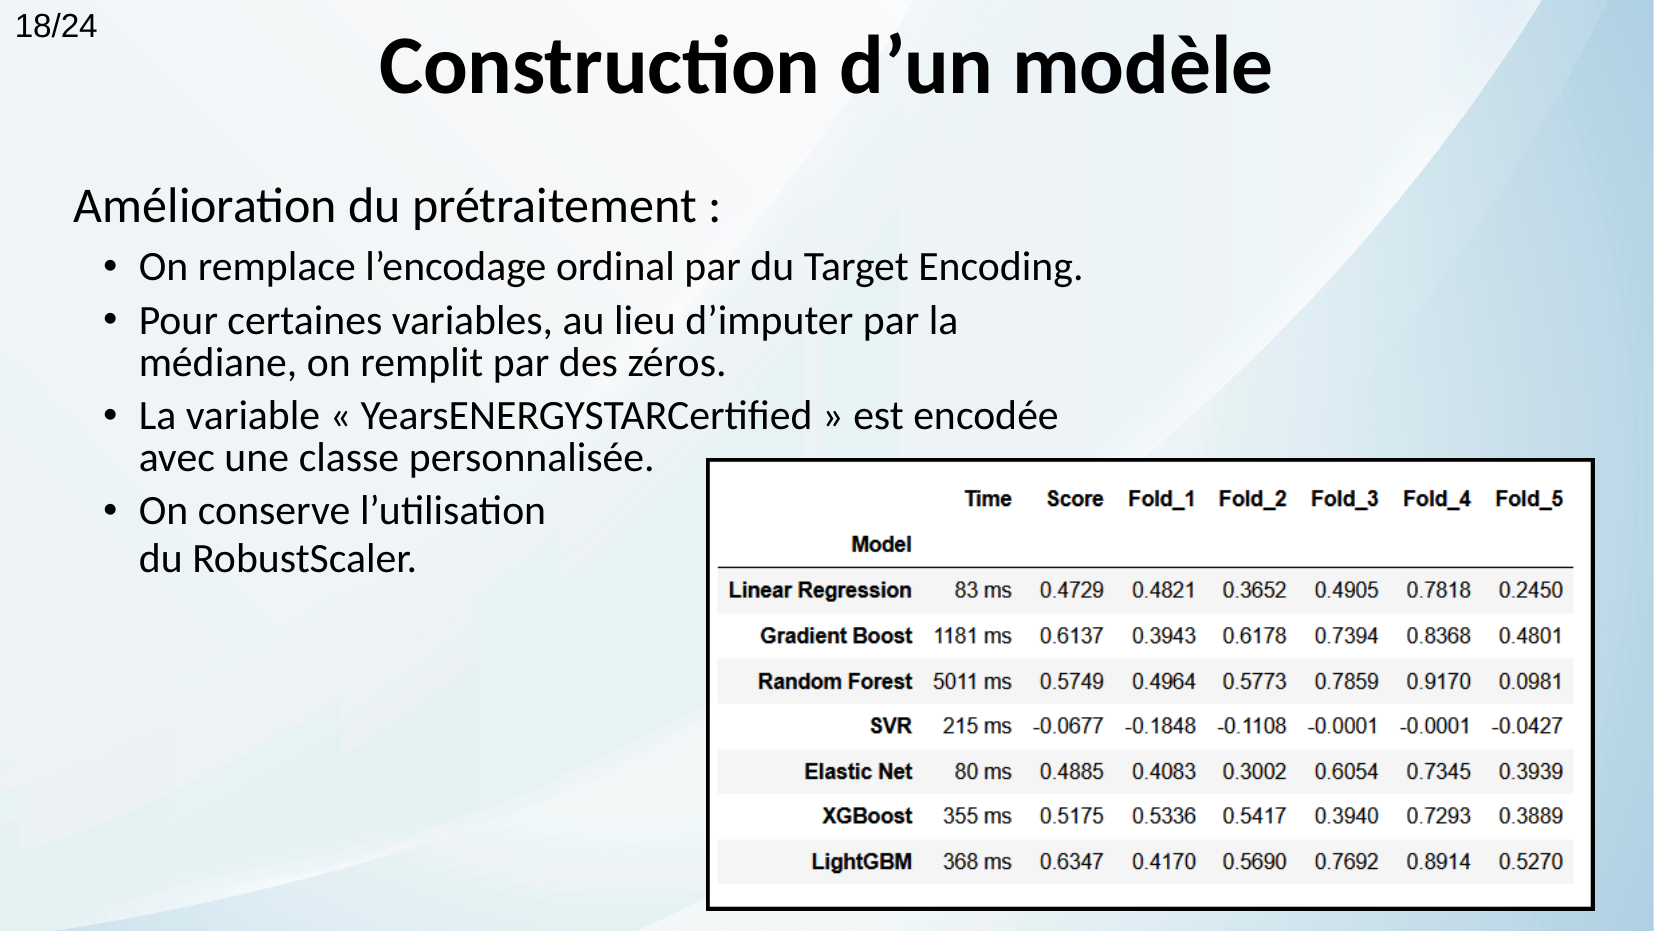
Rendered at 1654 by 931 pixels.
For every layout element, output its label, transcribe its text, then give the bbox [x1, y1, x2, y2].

text_box Amélioration du prétraitement : [59, 177, 916, 243]
picture [0, 0, 1654, 931]
title Construction d’un modèle [82, 31, 1571, 199]
text_box 18/24 [0, 0, 119, 60]
text_box On remplace l’encodage ordinal par du Target Encoding. Pour certaines variables, au lieu d’imputer par la médiane, on remplit par des zéros. La variable « YearsENERGYSTARCertified » est encodée avec une classe personnalisée. On conserve l’utilisation du RobustScaler. [88, 242, 1123, 609]
